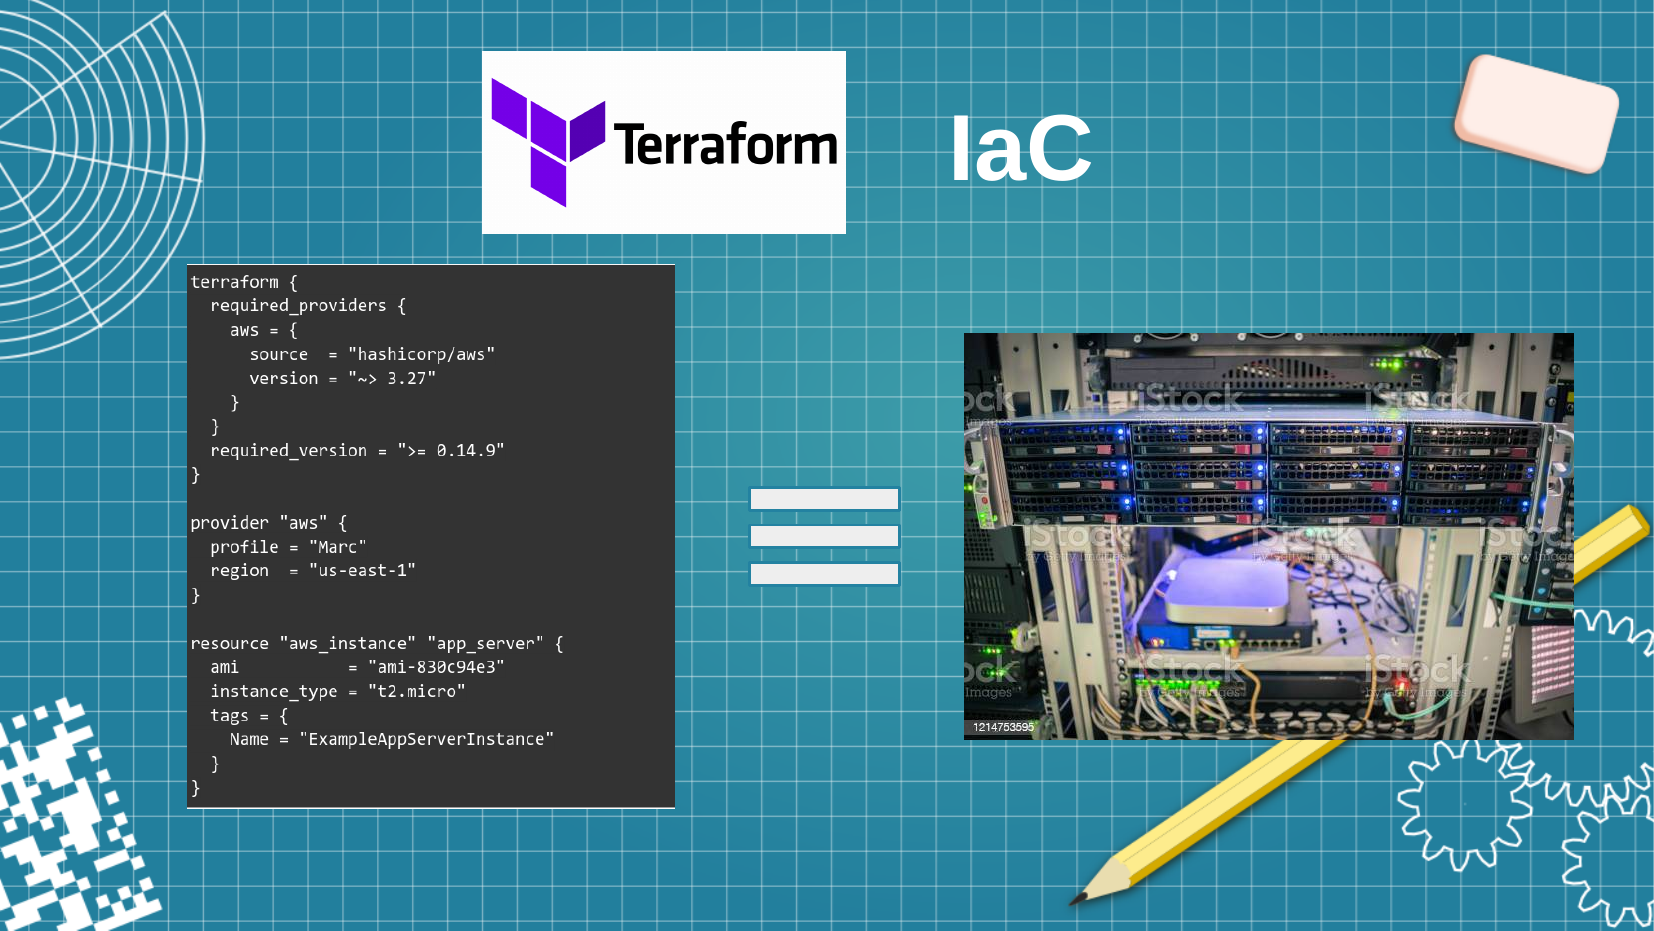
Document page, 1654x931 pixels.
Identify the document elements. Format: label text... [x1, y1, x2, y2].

text_box [749, 487, 900, 511]
picture [0, 0, 1654, 931]
text_box IaC [930, 36, 1113, 249]
text_box [749, 525, 900, 548]
text_box [749, 562, 900, 586]
